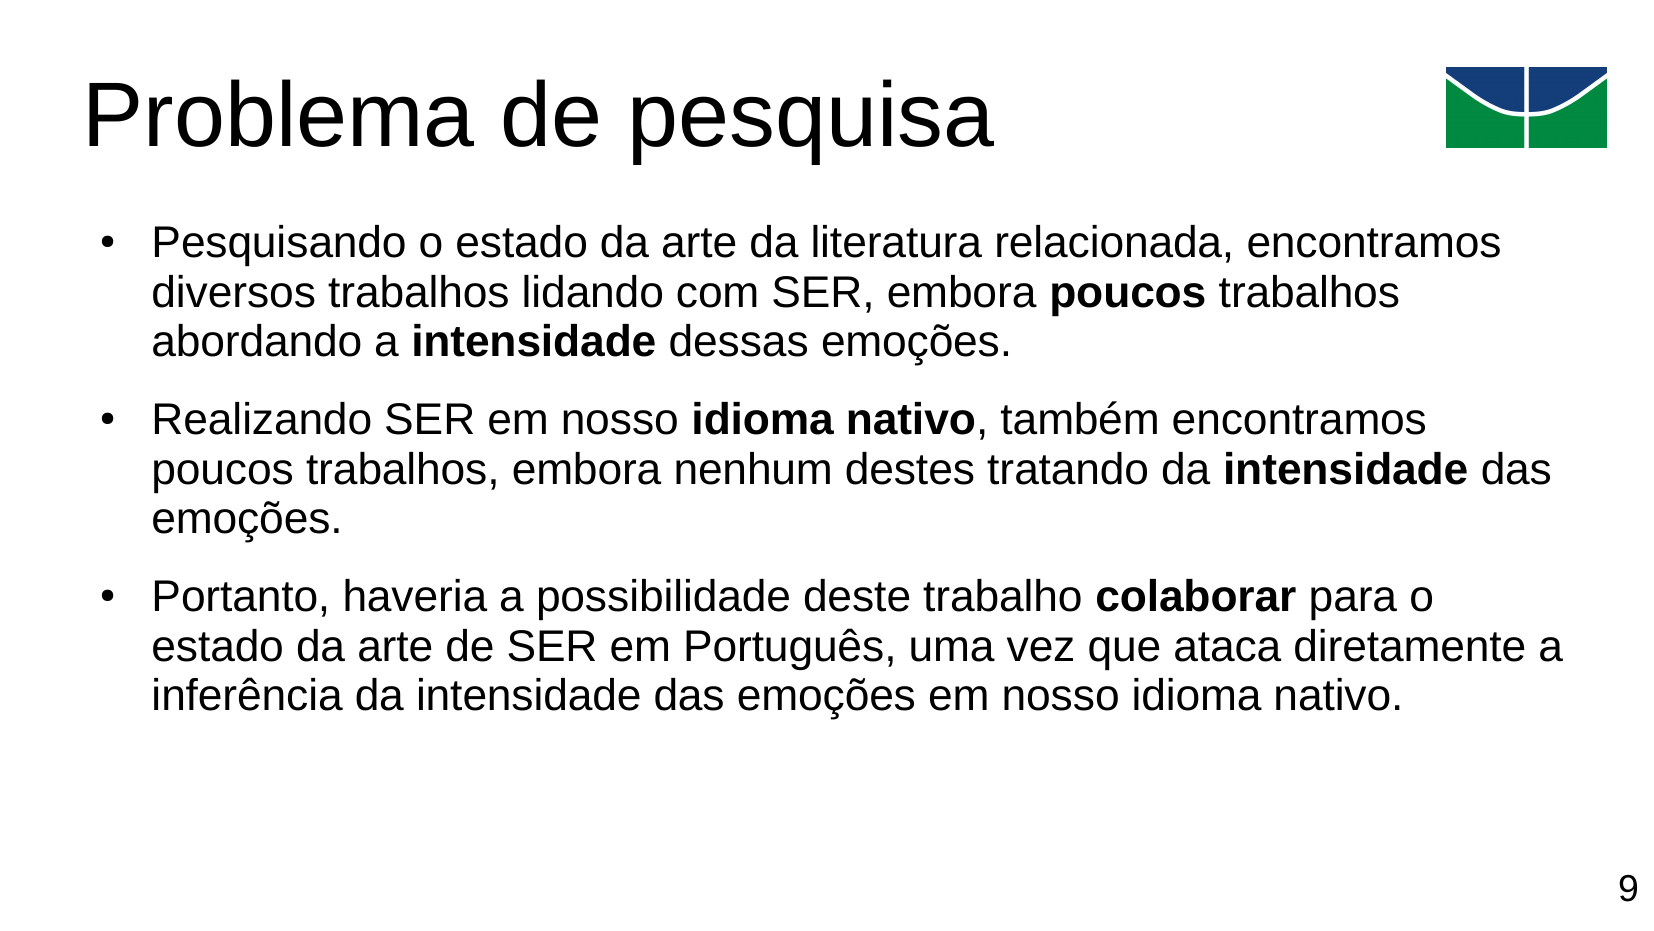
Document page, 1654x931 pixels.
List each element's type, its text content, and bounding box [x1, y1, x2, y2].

list Pesquisando o estado da arte da literatura relacionada, encontramos diversos trabalhos lidando com SER, embora poucos trabalhos abordando a intensidade dessas emoções. Realizando SER em nosso idioma nativo, também encontramos poucos trabalhos, embora nenhum destes tratando da intensidade das emoções. Portanto, haveria a possibilidade deste trabalho colaborar para o estado da arte de SER em Português, uma vez que ataca diretamente a inferência da intensidade das emoções em nosso idioma nativo. [82, 217, 1571, 758]
text_box <number> [1024, 860, 1654, 931]
picture [1571, 67, 1607, 148]
title Problema de pesquisa [82, 37, 1571, 193]
